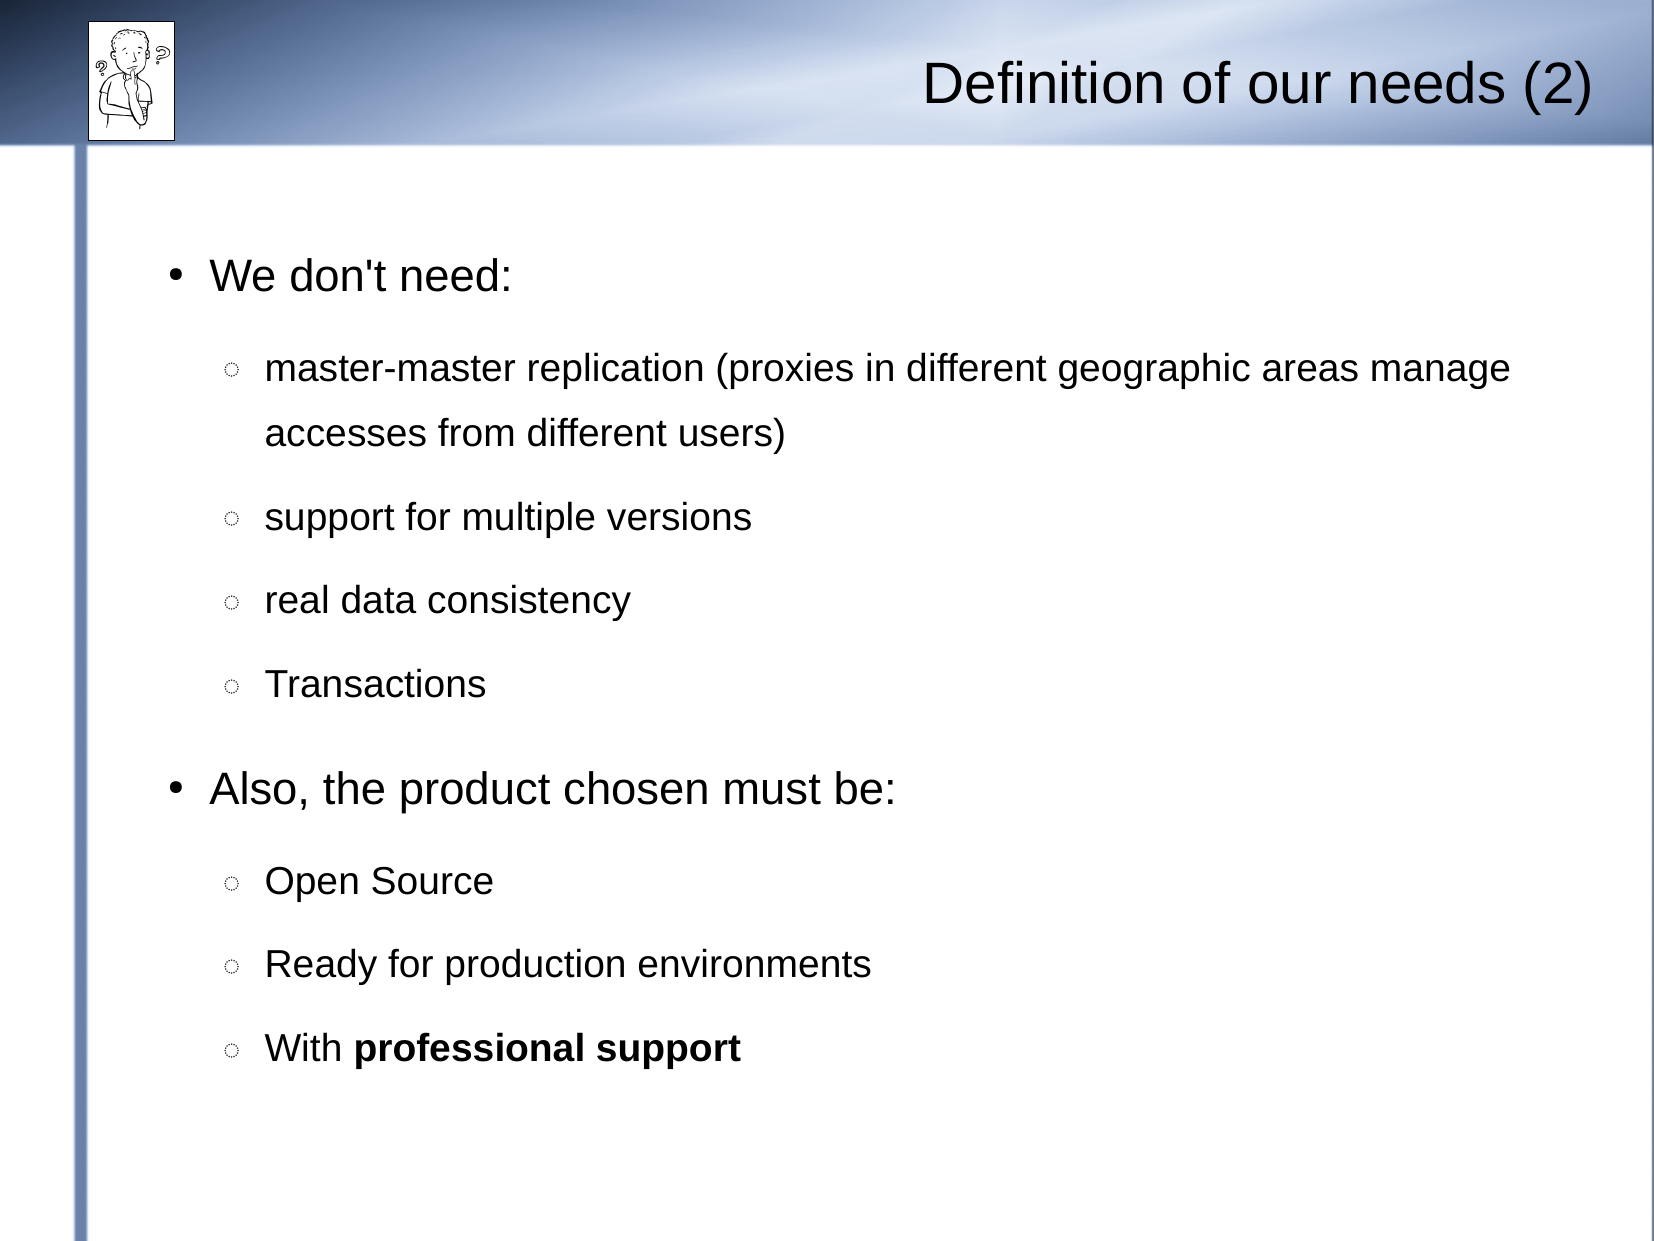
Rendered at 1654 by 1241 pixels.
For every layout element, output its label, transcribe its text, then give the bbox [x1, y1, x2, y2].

title Definition of our needs (2) [175, 49, 1596, 118]
picture [0, 0, 1654, 1241]
list We don't need: master-master replication (proxies in different geographic areas manage accesses from different users) support for multiple versions real data consistency Transactions Also, the product chosen must be: Open Source Ready for production environments With professional support [154, 224, 1596, 1075]
